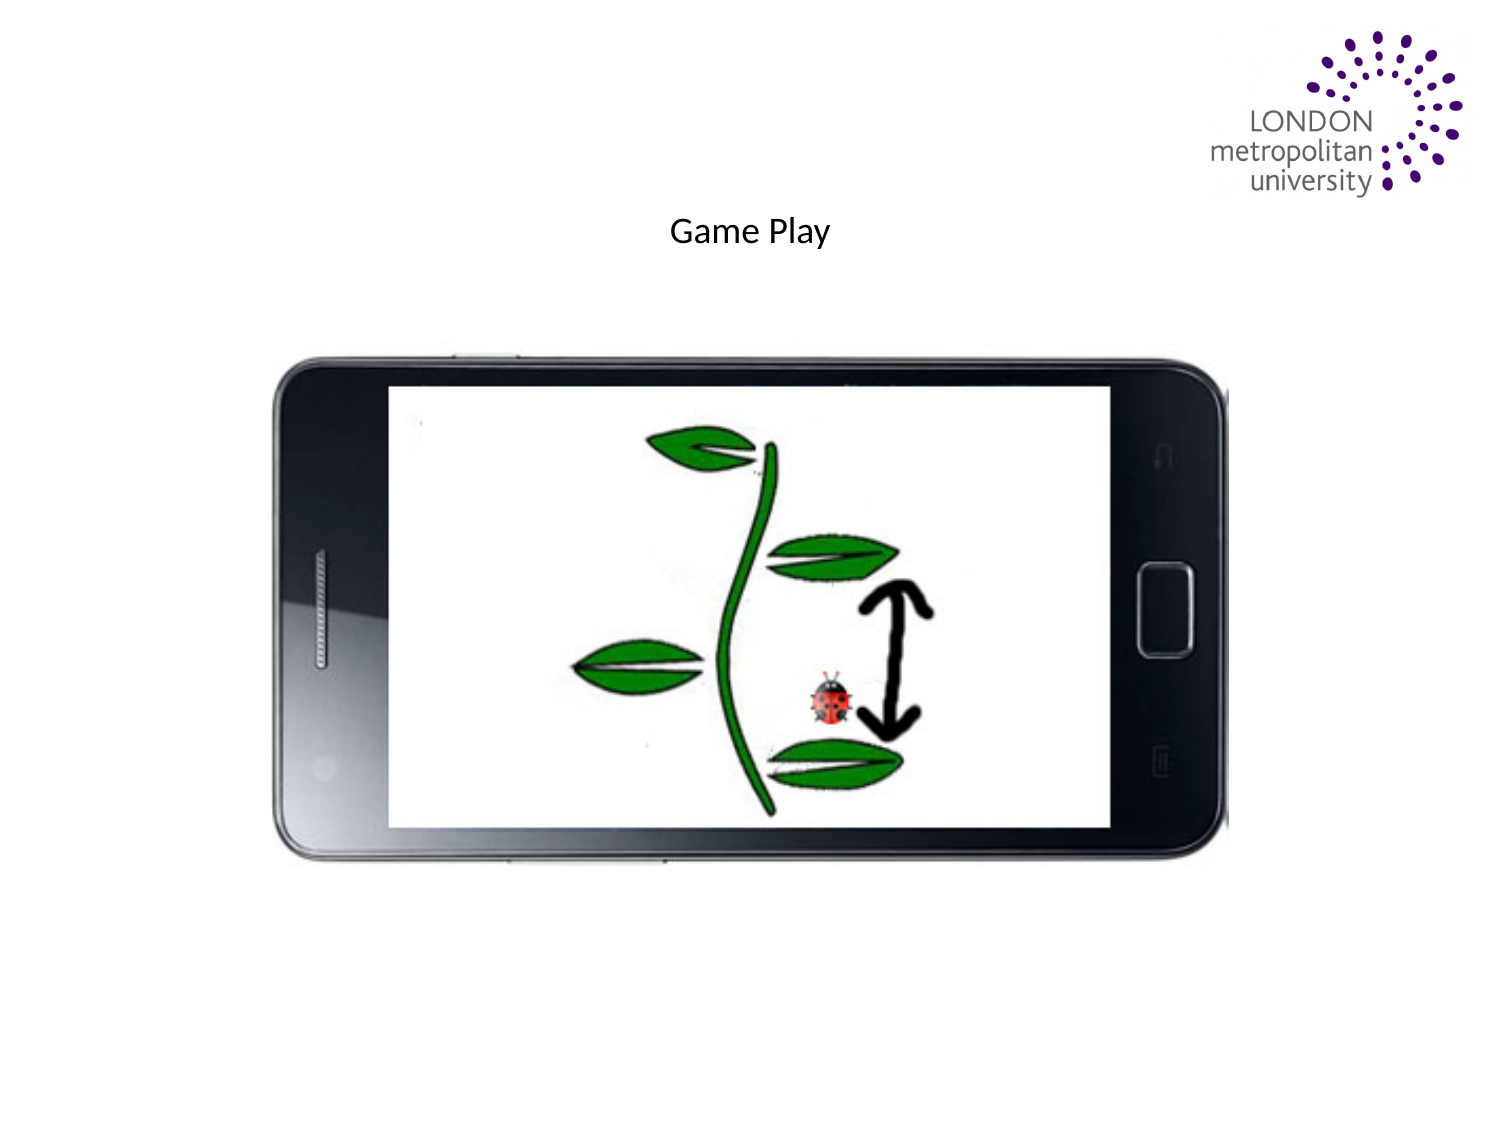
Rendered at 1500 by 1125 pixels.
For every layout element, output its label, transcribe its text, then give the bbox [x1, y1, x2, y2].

title Game Play [112, 12, 1388, 456]
picture [271, 275, 1229, 993]
picture [1197, 21, 1477, 207]
